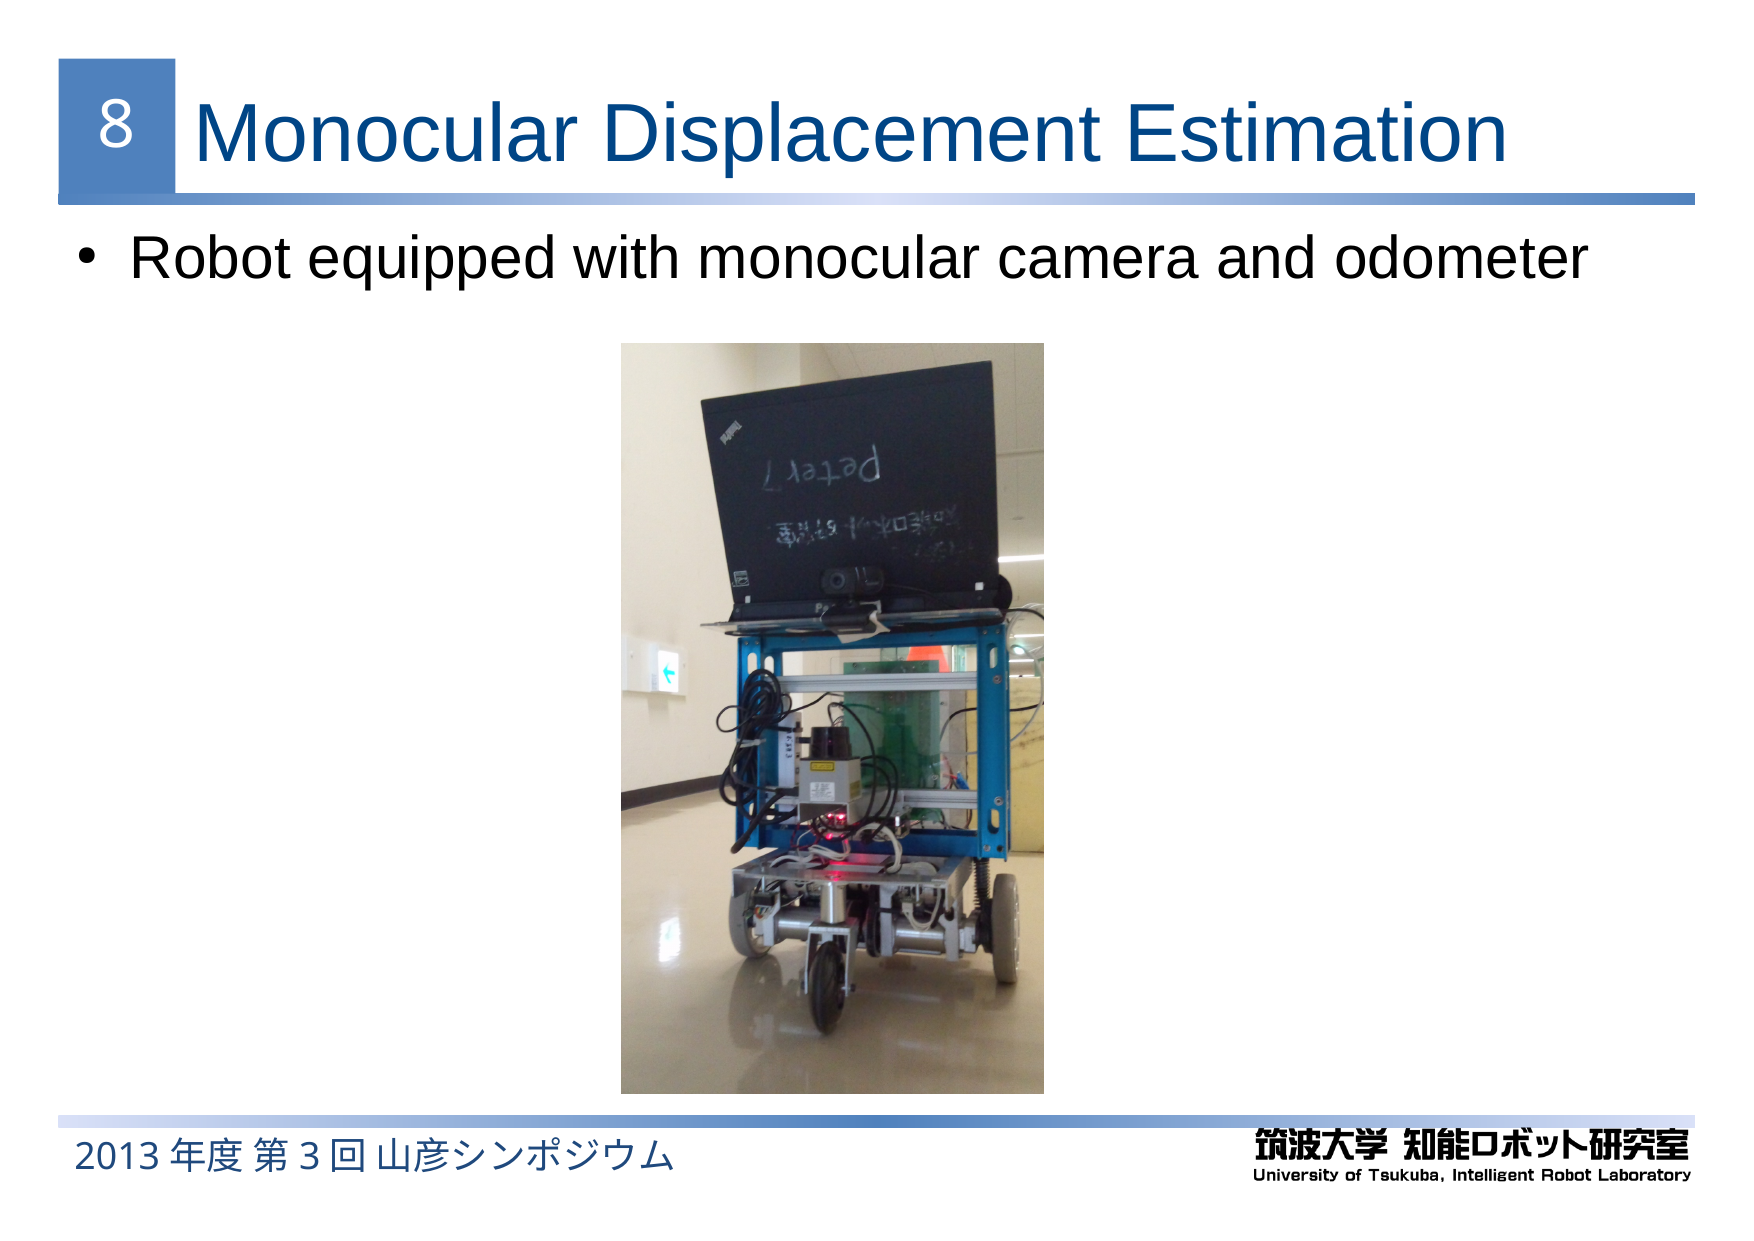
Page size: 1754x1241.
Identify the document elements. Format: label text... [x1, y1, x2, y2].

picture [1252, 1127, 1691, 1182]
title Monocular Displacement Estimation [193, 61, 1651, 205]
picture [621, 374, 1044, 1094]
list Robot equipped with monocular camera and odometer [58, 223, 1696, 374]
